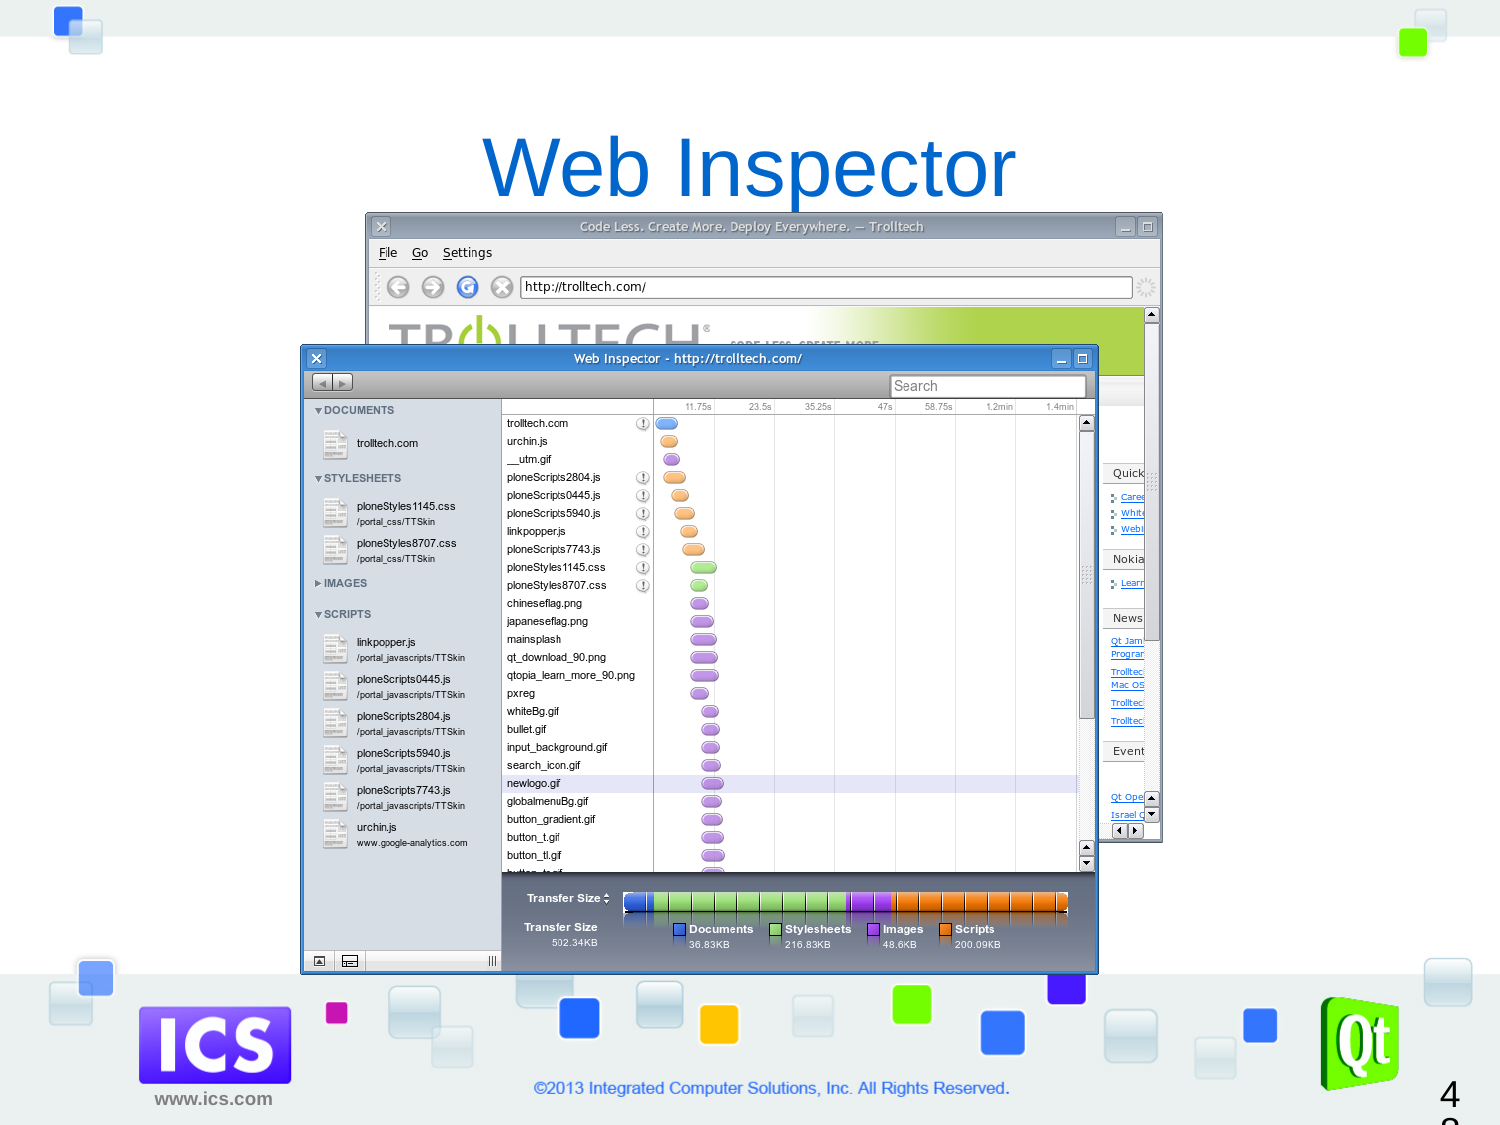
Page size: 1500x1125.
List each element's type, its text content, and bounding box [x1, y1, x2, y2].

title Web Inspector [112, 50, 1388, 292]
picture [0, 212, 1500, 1125]
picture [1445, 1120, 1454, 1125]
picture [0, 0, 1500, 62]
